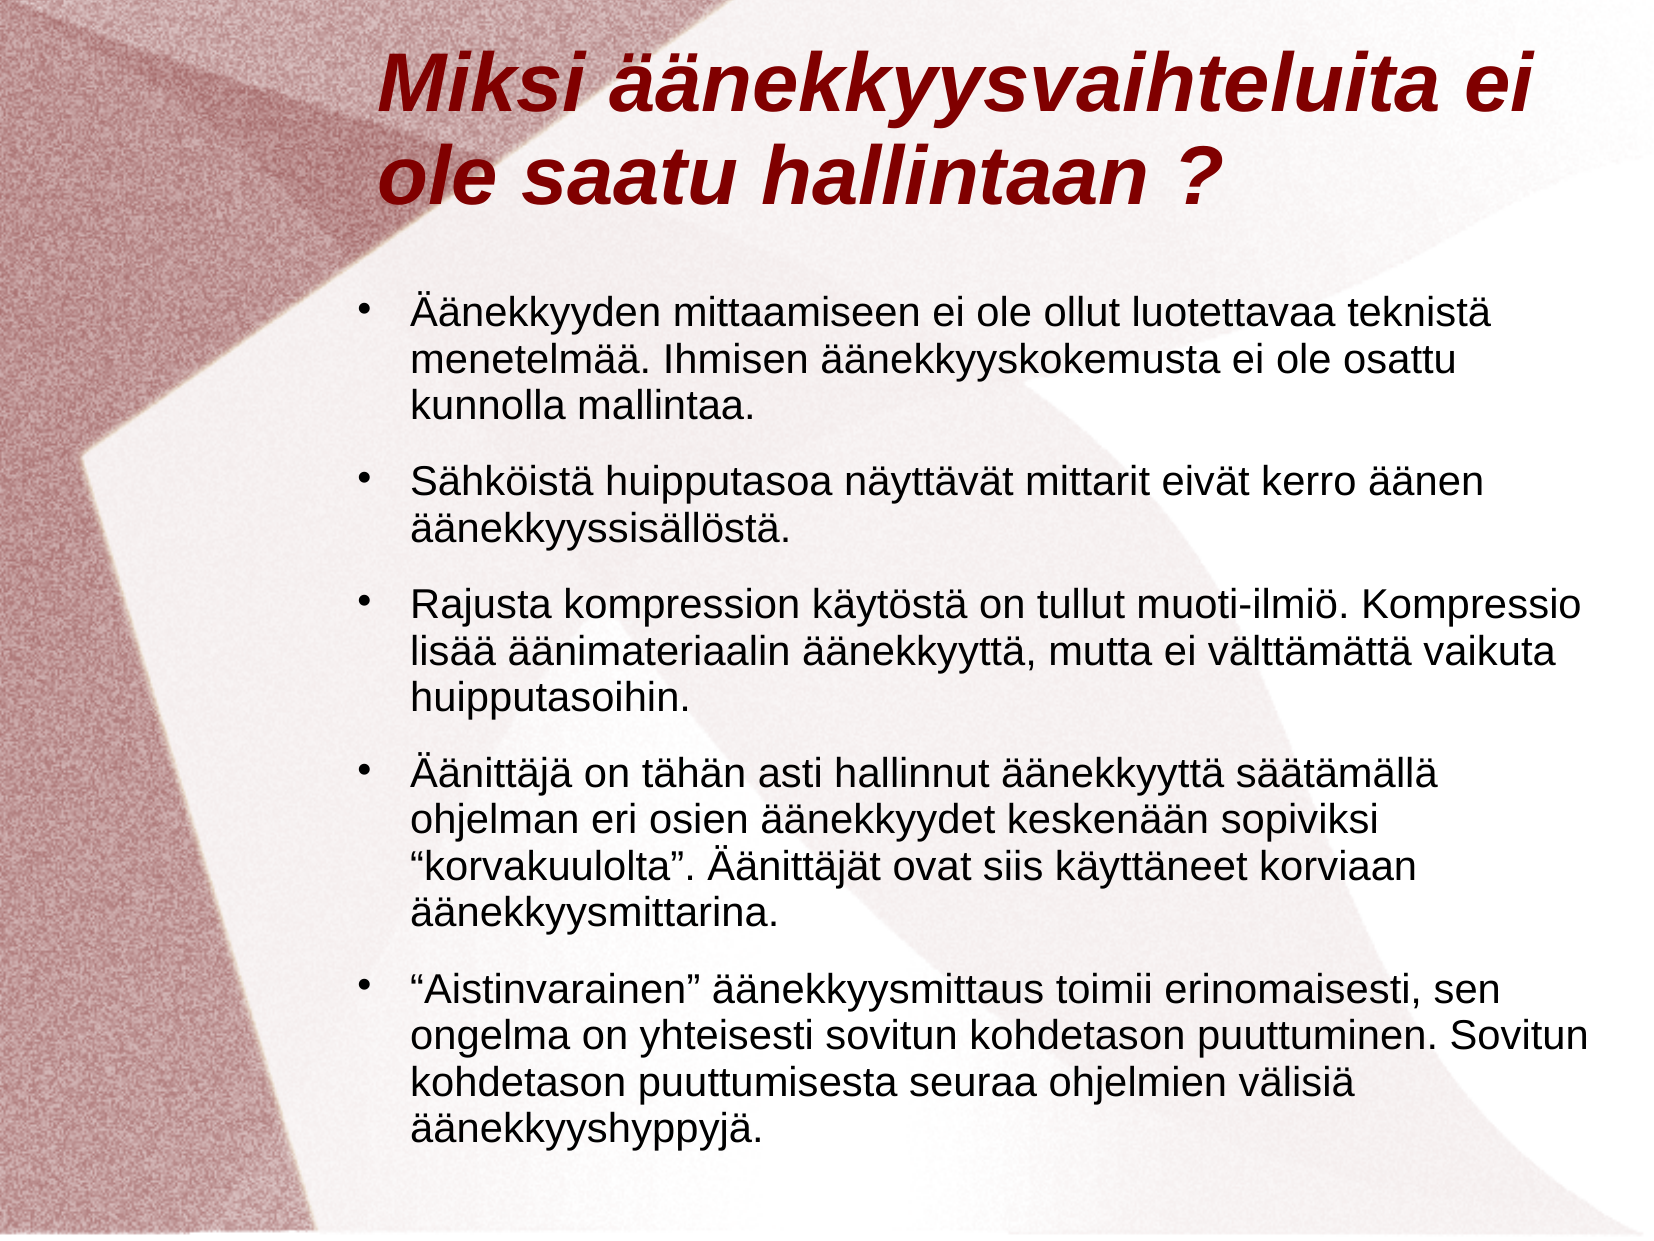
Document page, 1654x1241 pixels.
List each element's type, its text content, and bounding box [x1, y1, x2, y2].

picture [0, 0, 1654, 1241]
title Miksi äänekkyysvaihteluita ei ole saatu hallintaan ? [377, 23, 1591, 231]
list Äänekkyyden mittaamiseen ei ole ollut luotettavaa teknistä menetelmää. Ihmisen äänekkyyskokemusta ei ole osattu kunnolla mallintaa. Sähköistä huipputasoa näyttävät mittarit eivät kerro äänen äänekkyyssisällöstä. Rajusta kompression käytöstä on tullut muoti-ilmiö. Kompressio lisää äänimateriaalin äänekkyyttä, mutta ei välttämättä vaikuta huipputasoihin. Äänittäjä on tähän asti hallinnut äänekkyyttä säätämällä ohjelman eri osien äänekkyydet keskenään sopiviksi “korvakuulolta”. Äänittäjät ovat siis käyttäneet korviaan äänekkyysmittarina. “Aistinvarainen” äänekkyysmittaus toimii erinomaisesti, sen ongelma on yhteisesti sovitun kohdetason puuttuminen. Sovitun kohdetason puuttumisesta seuraa ohjelmien välisiä äänekkyyshyppyjä. [340, 286, 1616, 1152]
